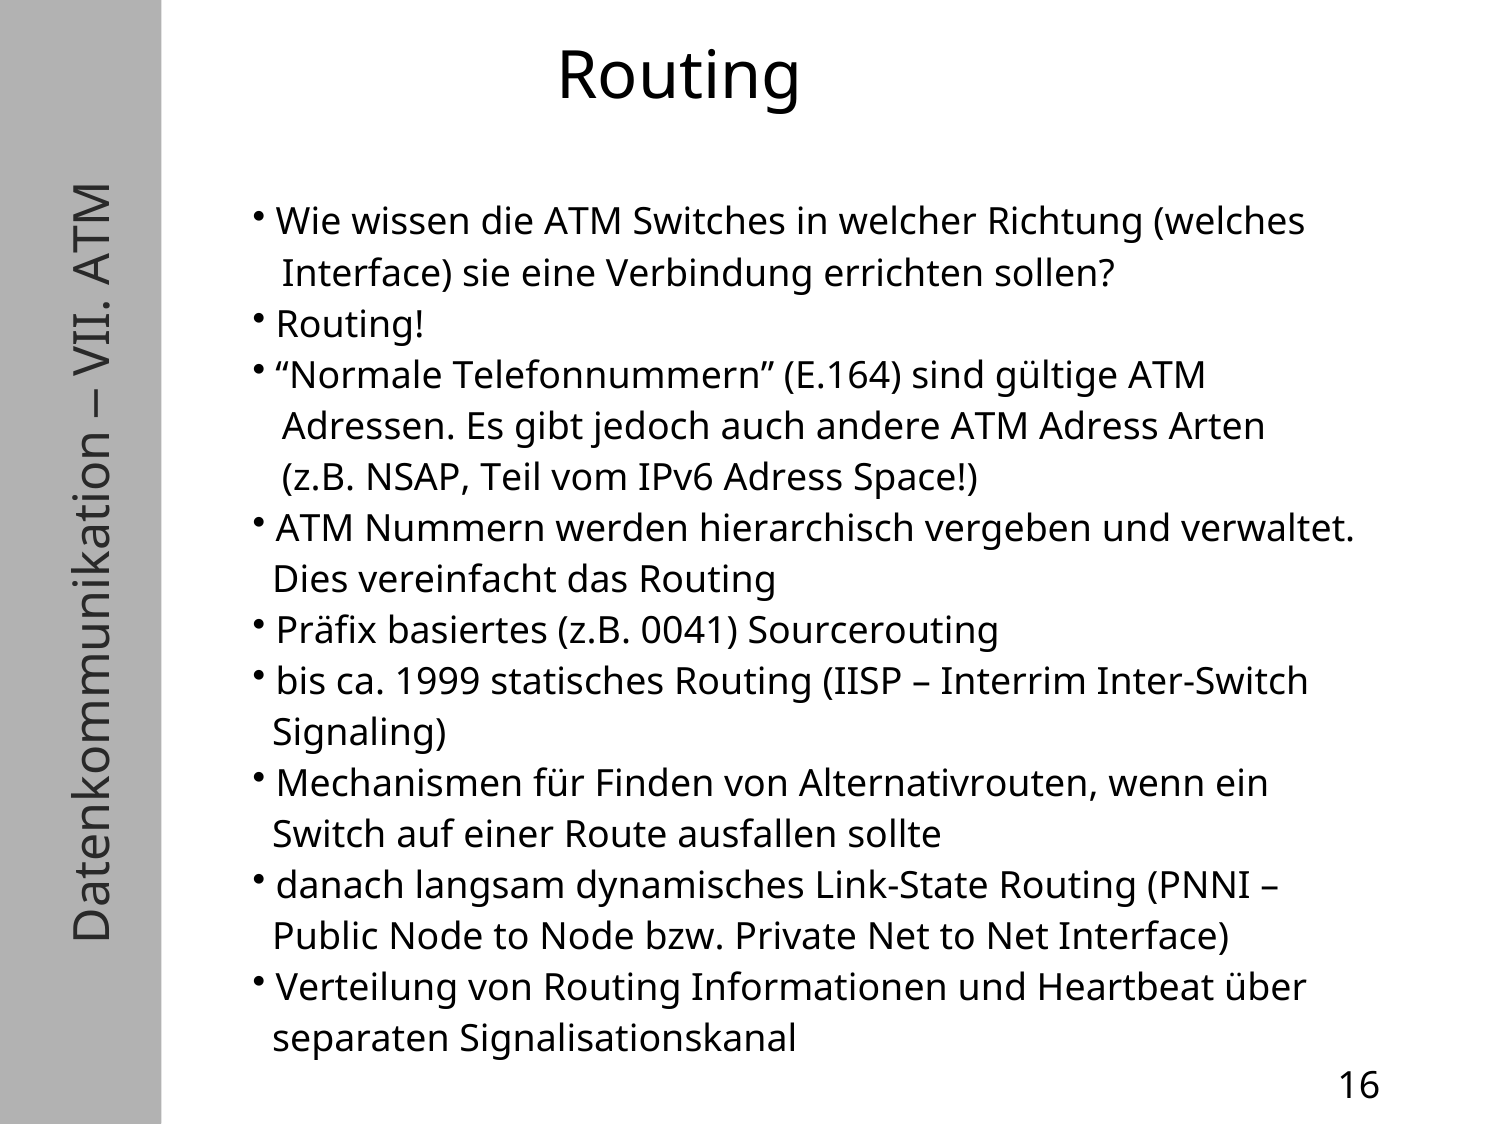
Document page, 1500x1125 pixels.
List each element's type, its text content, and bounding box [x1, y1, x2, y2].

text_box Routing [448, 25, 912, 120]
text_box Datenkommunikation – VII. ATM [48, 1, 130, 1125]
text_box [212, 162, 1461, 311]
text_box <number> [1337, 1054, 1500, 1109]
text_box [0, 0, 161, 1124]
text_box Wie wissen die ATM Switches in welcher Richtung (welches Interface) sie eine Verbindung errichten sollen? Routing! “Normale Telefonnummern” (E.164) sind gültige ATM Adressen. Es gibt jedoch auch andere ATM Adress Arten (z.B. NSAP, Teil vom IPv6 Adress Space!) ATM Nummern werden hierarchisch vergeben und verwaltet. Dies vereinfacht das Routing Präfix basiertes (z.B. 0041) Sourcerouting bis ca. 1999 statisches Routing (IISP – Interrim Inter-Switch Signaling) Mechanismen für Finden von Alternativrouten, wenn ein Switch auf einer Route ausfallen sollte danach langsam dynamisches Link-State Routing (PNNI – Public Node to Node bzw. Private Net to Net Interface) Verteilung von Routing Informationen und Heartbeat über separaten Signalisationskanal [237, 187, 1449, 943]
